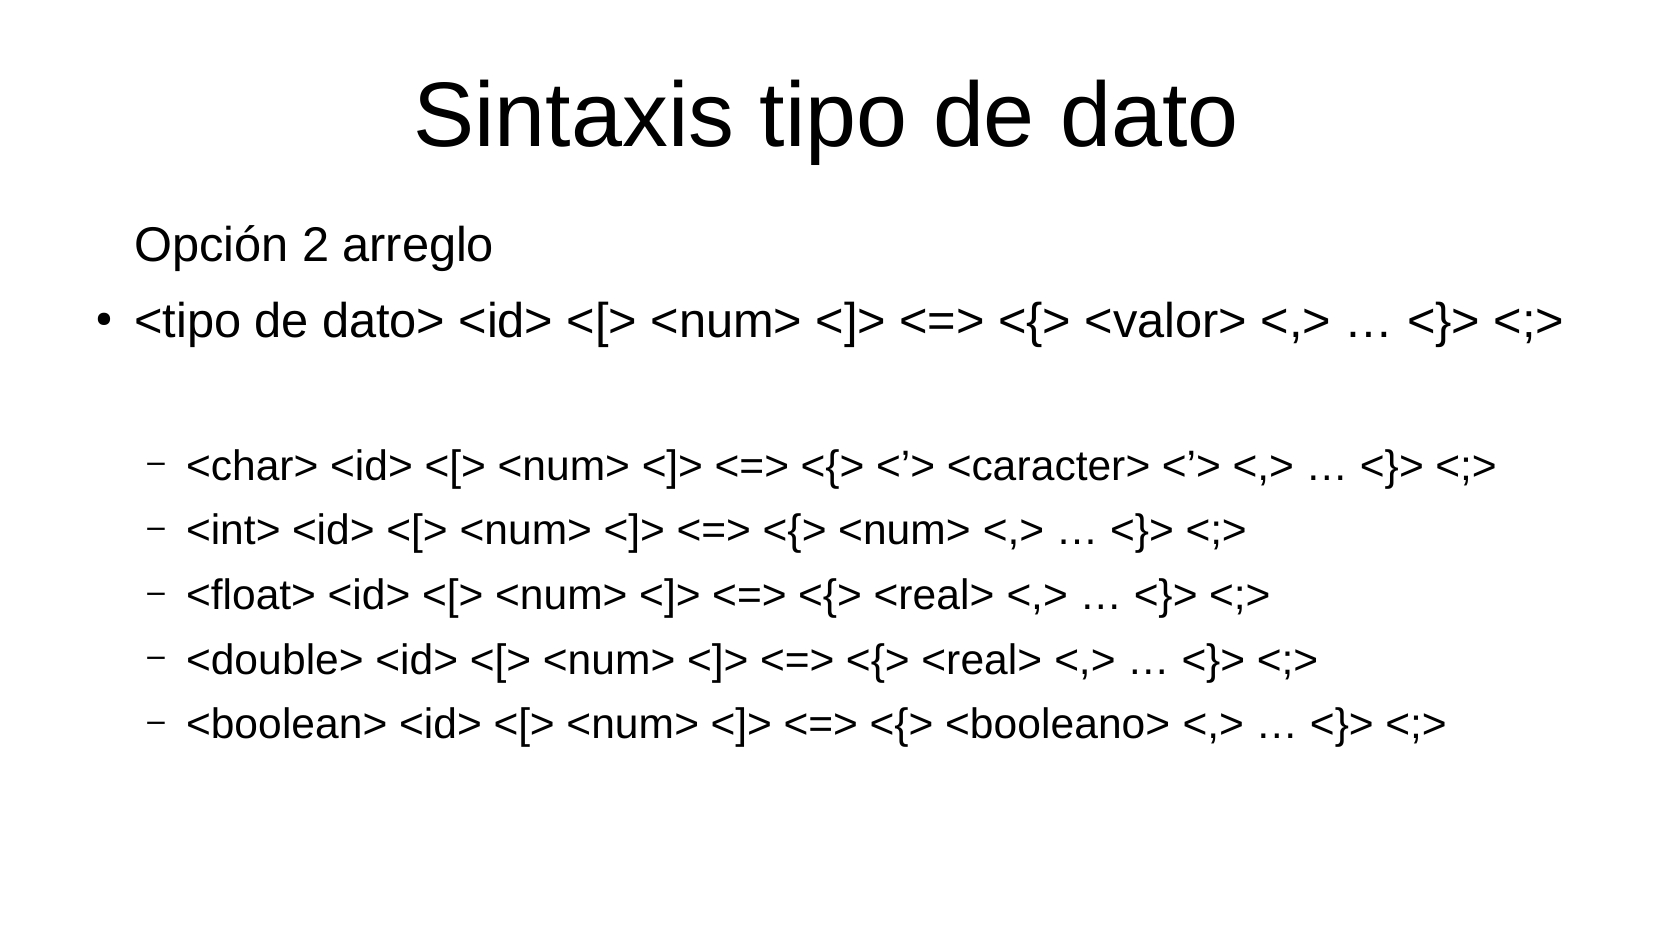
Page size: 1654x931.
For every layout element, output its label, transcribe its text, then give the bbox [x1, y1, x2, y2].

list Opción 2 arreglo <tipo de dato> <id> <[> <num> <]> <=> <{> <valor> <,> … <}> <;> <char> <id> <[> <num> <]> <=> <{> <’> <caracter> <’> <,> … <}> <;> <int> <id> <[> <num> <]> <=> <{> <num> <,> … <}> <;> <float> <id> <[> <num> <]> <=> <{> <real> <,> … <}> <;> <double> <id> <[> <num> <]> <=> <{> <real> <,> … <}> <;> <boolean> <id> <[> <num> <]> <=> <{> <booleano> <,> … <}> <;> [82, 217, 1571, 758]
title Sintaxis tipo de dato [82, 37, 1571, 193]
